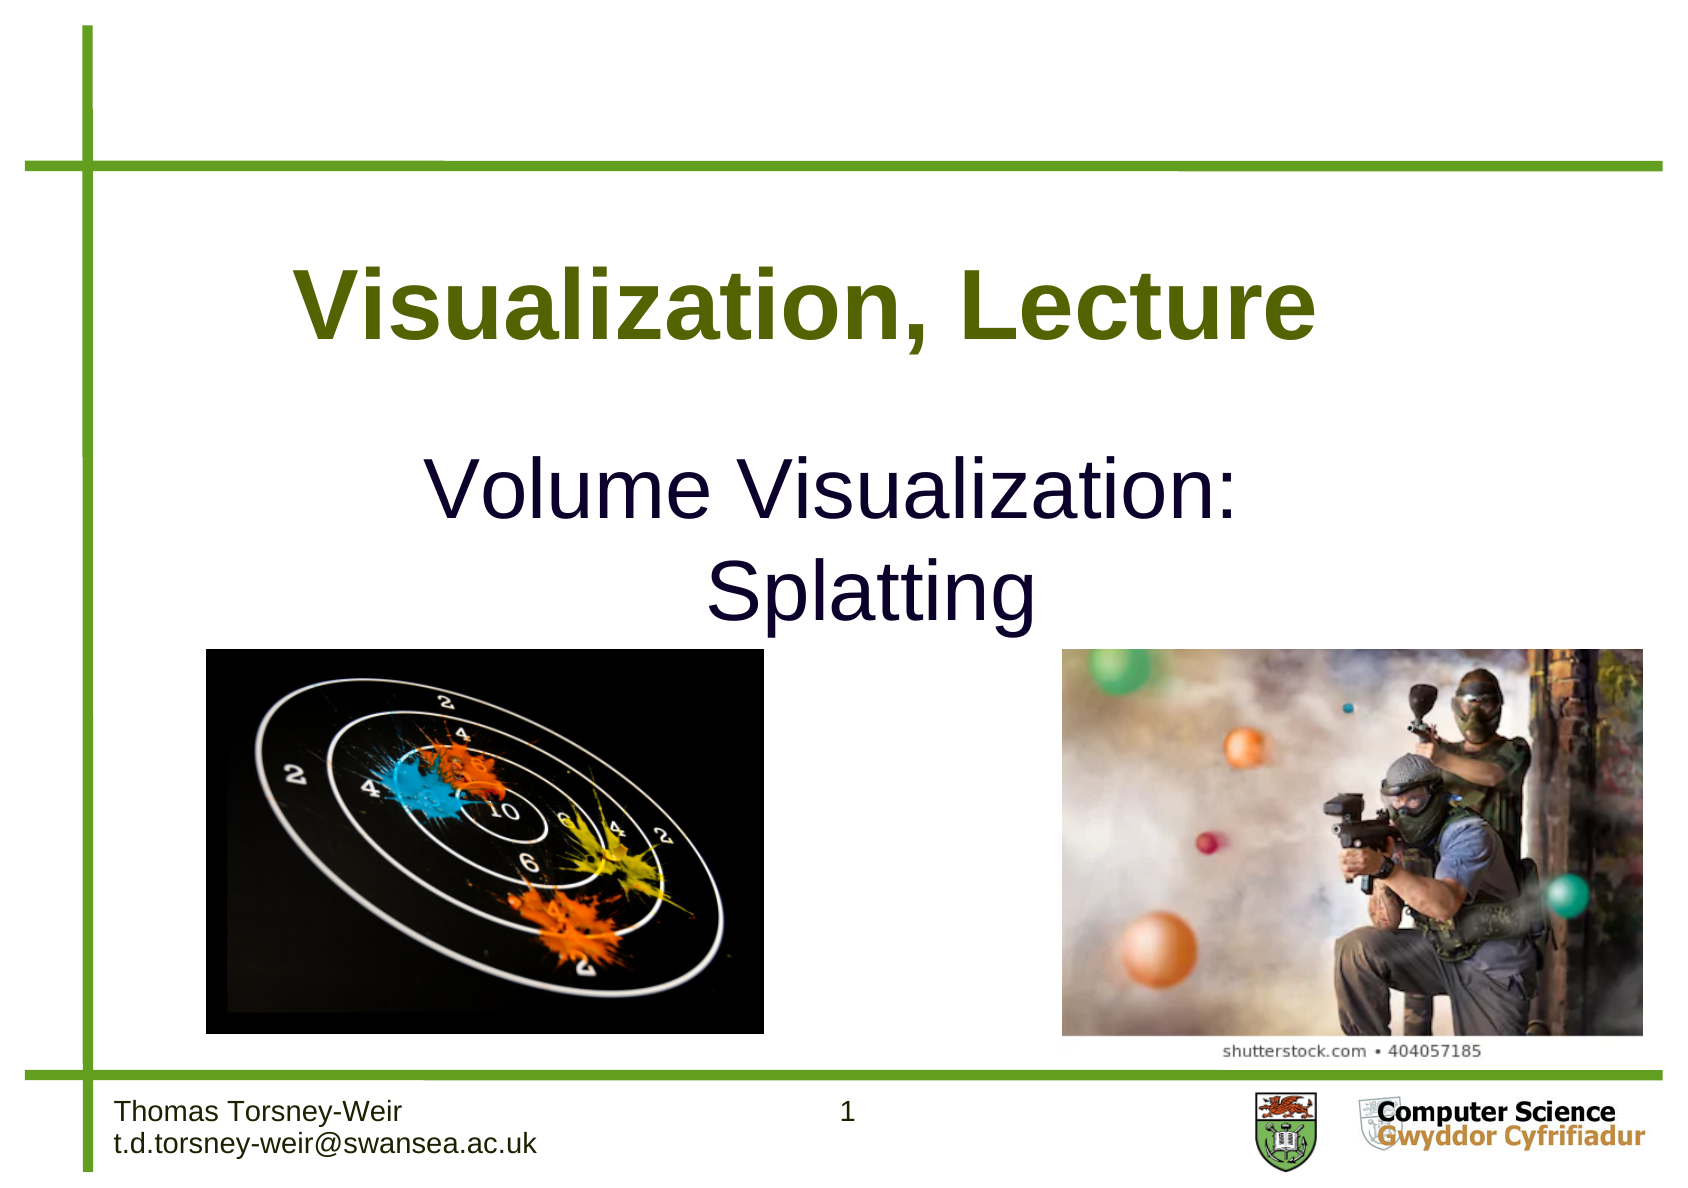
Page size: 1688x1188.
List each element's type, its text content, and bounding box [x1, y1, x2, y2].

picture [1062, 649, 1643, 1066]
title Visualization, Lecture [276, 194, 1597, 370]
picture [206, 649, 764, 1034]
subtitle Volume Visualization: Splatting [253, 424, 1435, 729]
picture [1240, 1092, 1654, 1173]
